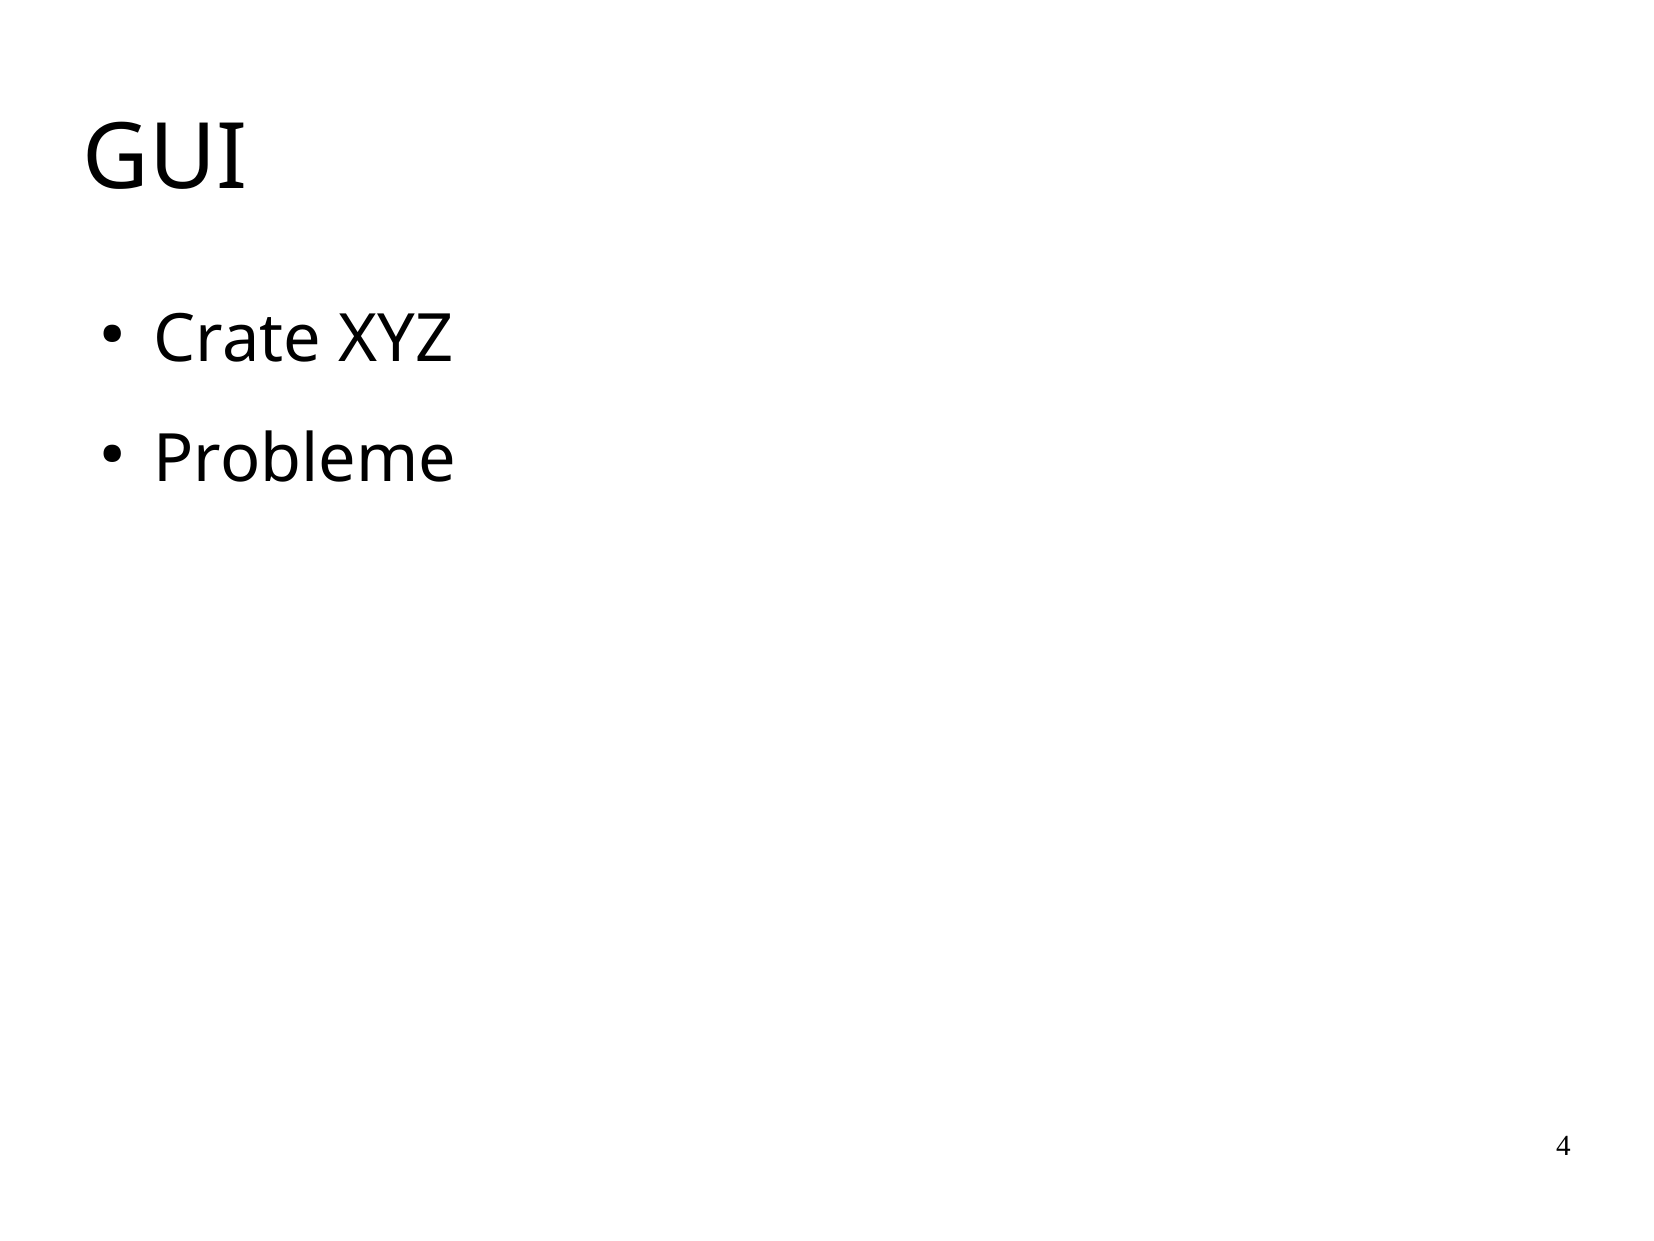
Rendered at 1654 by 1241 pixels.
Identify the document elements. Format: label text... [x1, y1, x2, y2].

title GUI [82, 49, 1571, 257]
list Crate XYZ Probleme [82, 290, 1571, 1010]
